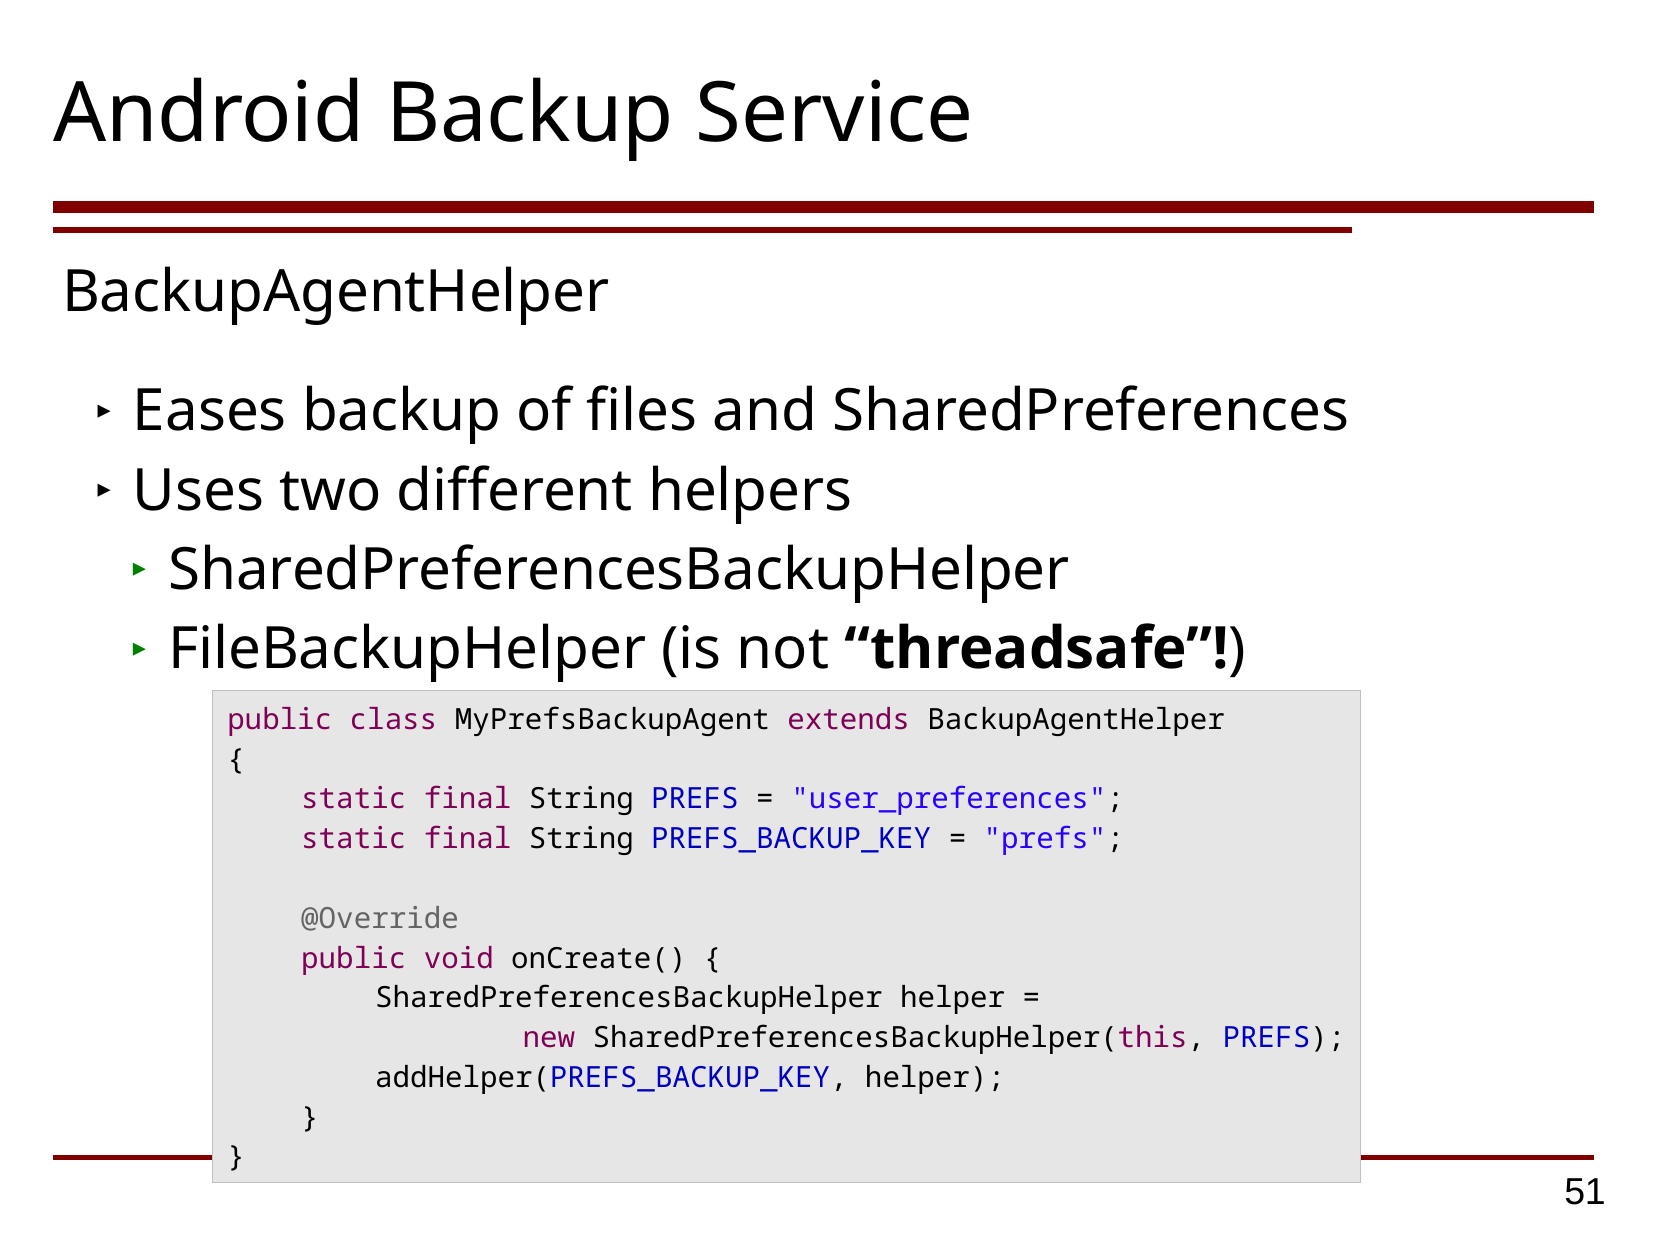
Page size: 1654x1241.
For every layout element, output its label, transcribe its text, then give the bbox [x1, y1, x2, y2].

subtitle Android Backup Service [53, 48, 1542, 172]
text_box public class MyPrefsBackupAgent extends BackupAgentHelper { static final String PREFS = "user_preferences"; static final String PREFS_BACKUP_KEY = "prefs"; @Override public void onCreate() { SharedPreferencesBackupHelper helper = new SharedPreferencesBackupHelper(this, PREFS); addHelper(PREFS_BACKUP_KEY, helper); } } [212, 690, 1361, 1144]
text_box BackupAgentHelper Eases backup of files and SharedPreferences Uses two different helpers SharedPreferencesBackupHelper FileBackupHelper (is not “threadsafe”!) [47, 242, 1613, 687]
text_box [58, 687, 1408, 1152]
text_box <número> [35, 1163, 1654, 1221]
